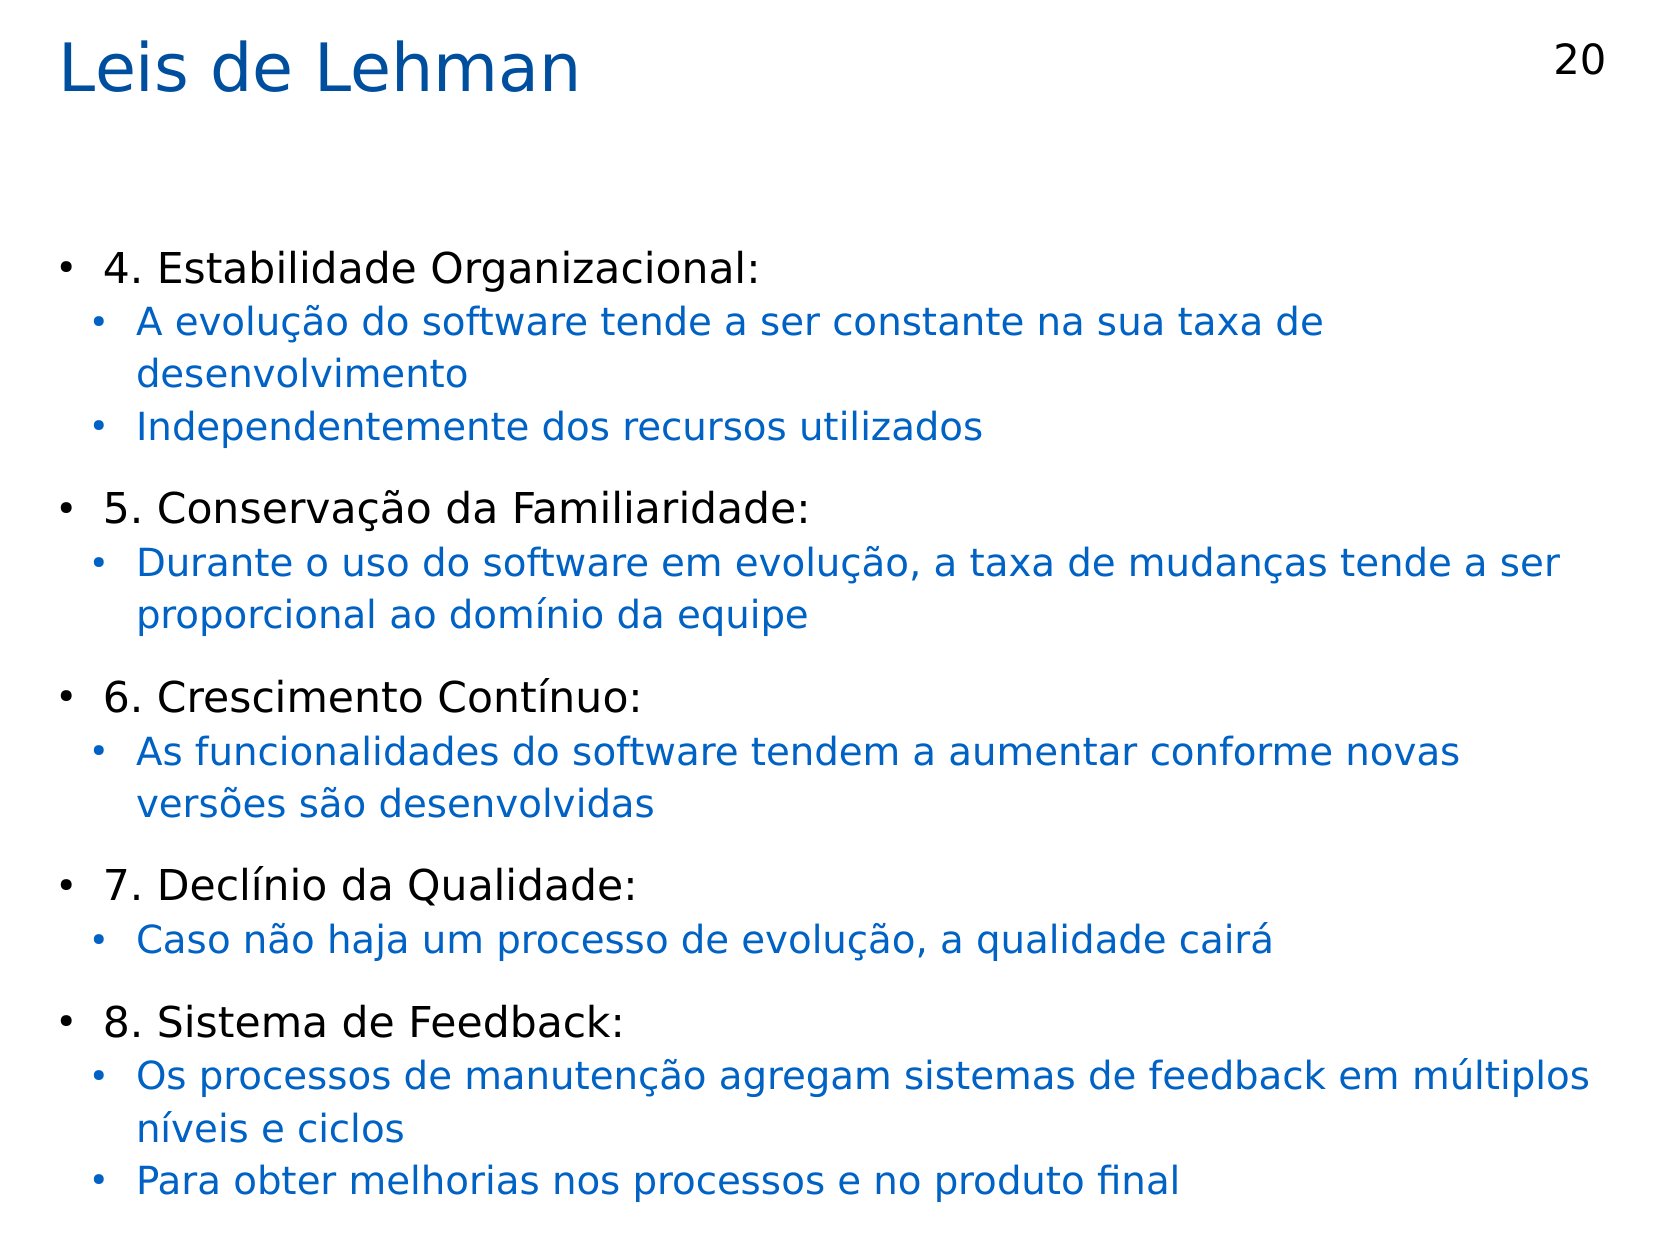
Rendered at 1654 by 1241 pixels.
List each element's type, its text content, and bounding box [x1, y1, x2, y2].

list 4. Estabilidade Organizacional: A evolução do software tende a ser constante na sua taxa de desenvolvimento Independentemente dos recursos utilizados 5. Conservação da Familiaridade: Durante o uso do software em evolução, a taxa de mudanças tende a ser proporcional ao domínio da equipe 6. Crescimento Contínuo: As funcionalidades do software tendem a aumentar conforme novas versões são desenvolvidas 7. Declínio da Qualidade: Caso não haja um processo de evolução, a qualidade cairá 8. Sistema de Feedback: Os processos de manutenção agregam sistemas de feedback em múltiplos níveis e ciclos Para obter melhorias nos processos e no produto final [59, 236, 1595, 1211]
title Leis de Lehman [59, 29, 1506, 148]
